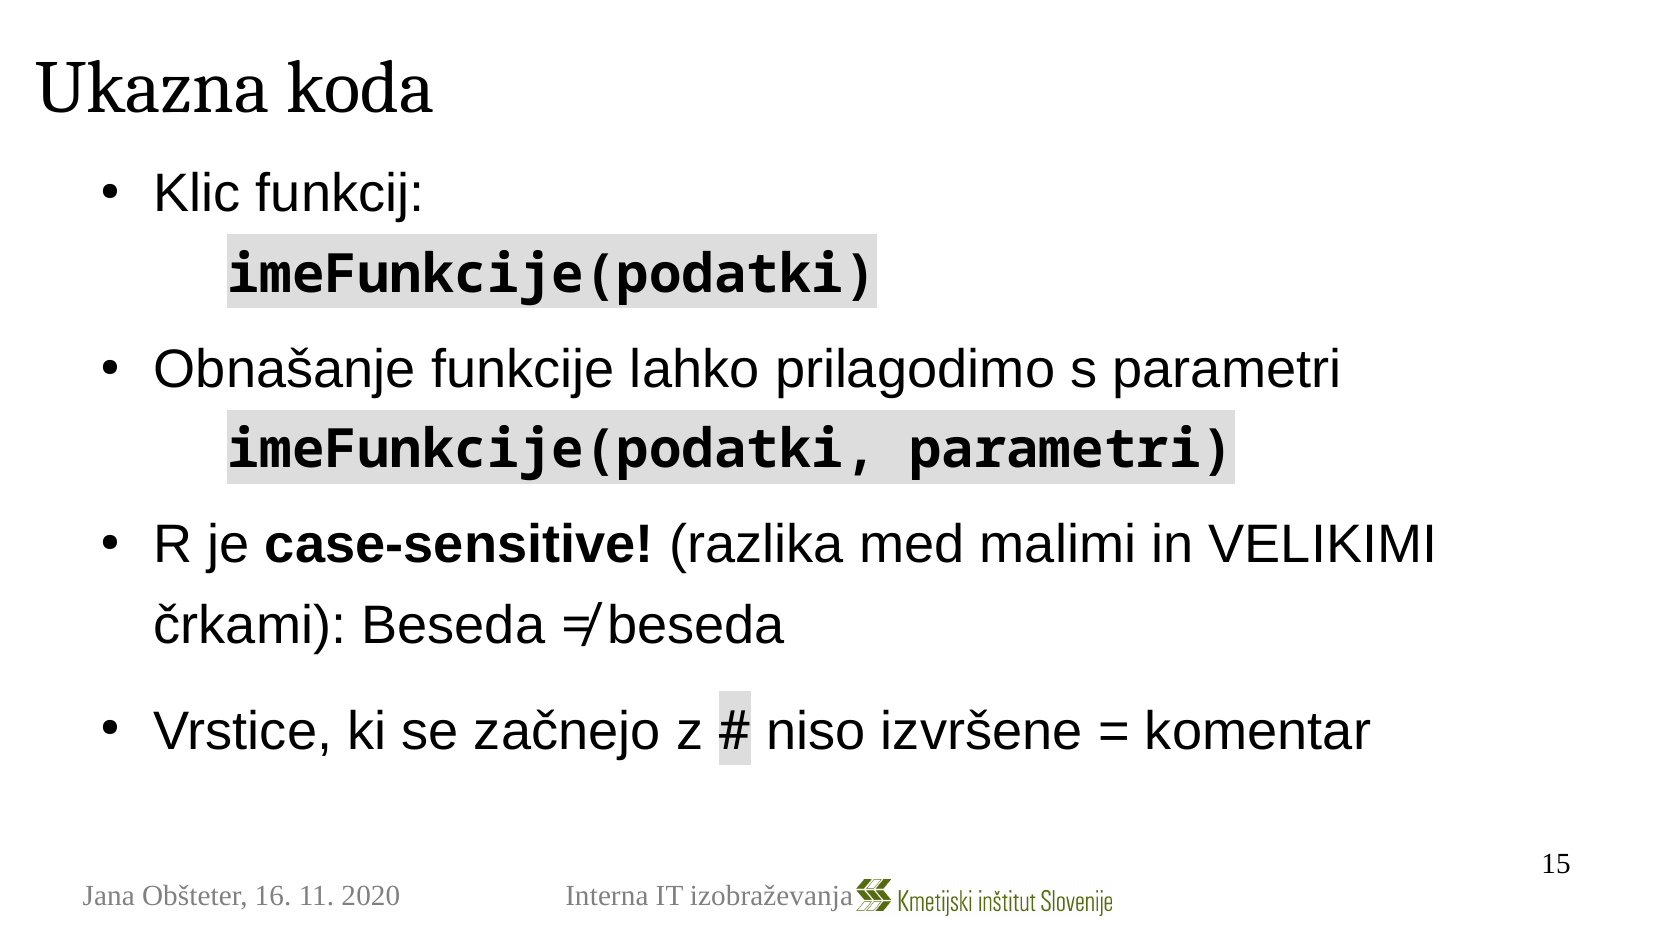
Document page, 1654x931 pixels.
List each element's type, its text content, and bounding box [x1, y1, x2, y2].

list Klic funkcij: imeFunkcije(podatki) Obnašanje funkcije lahko prilagodimo s parametri imeFunkcije(podatki, parametri) R je case-sensitive! (razlika med malimi in VELIKIMI črkami): Beseda ≠ beseda Vrstice, ki se začnejo z # niso izvršene = komentar [82, 153, 1571, 848]
title Ukazna koda [35, 21, 1524, 154]
picture [856, 879, 1112, 916]
